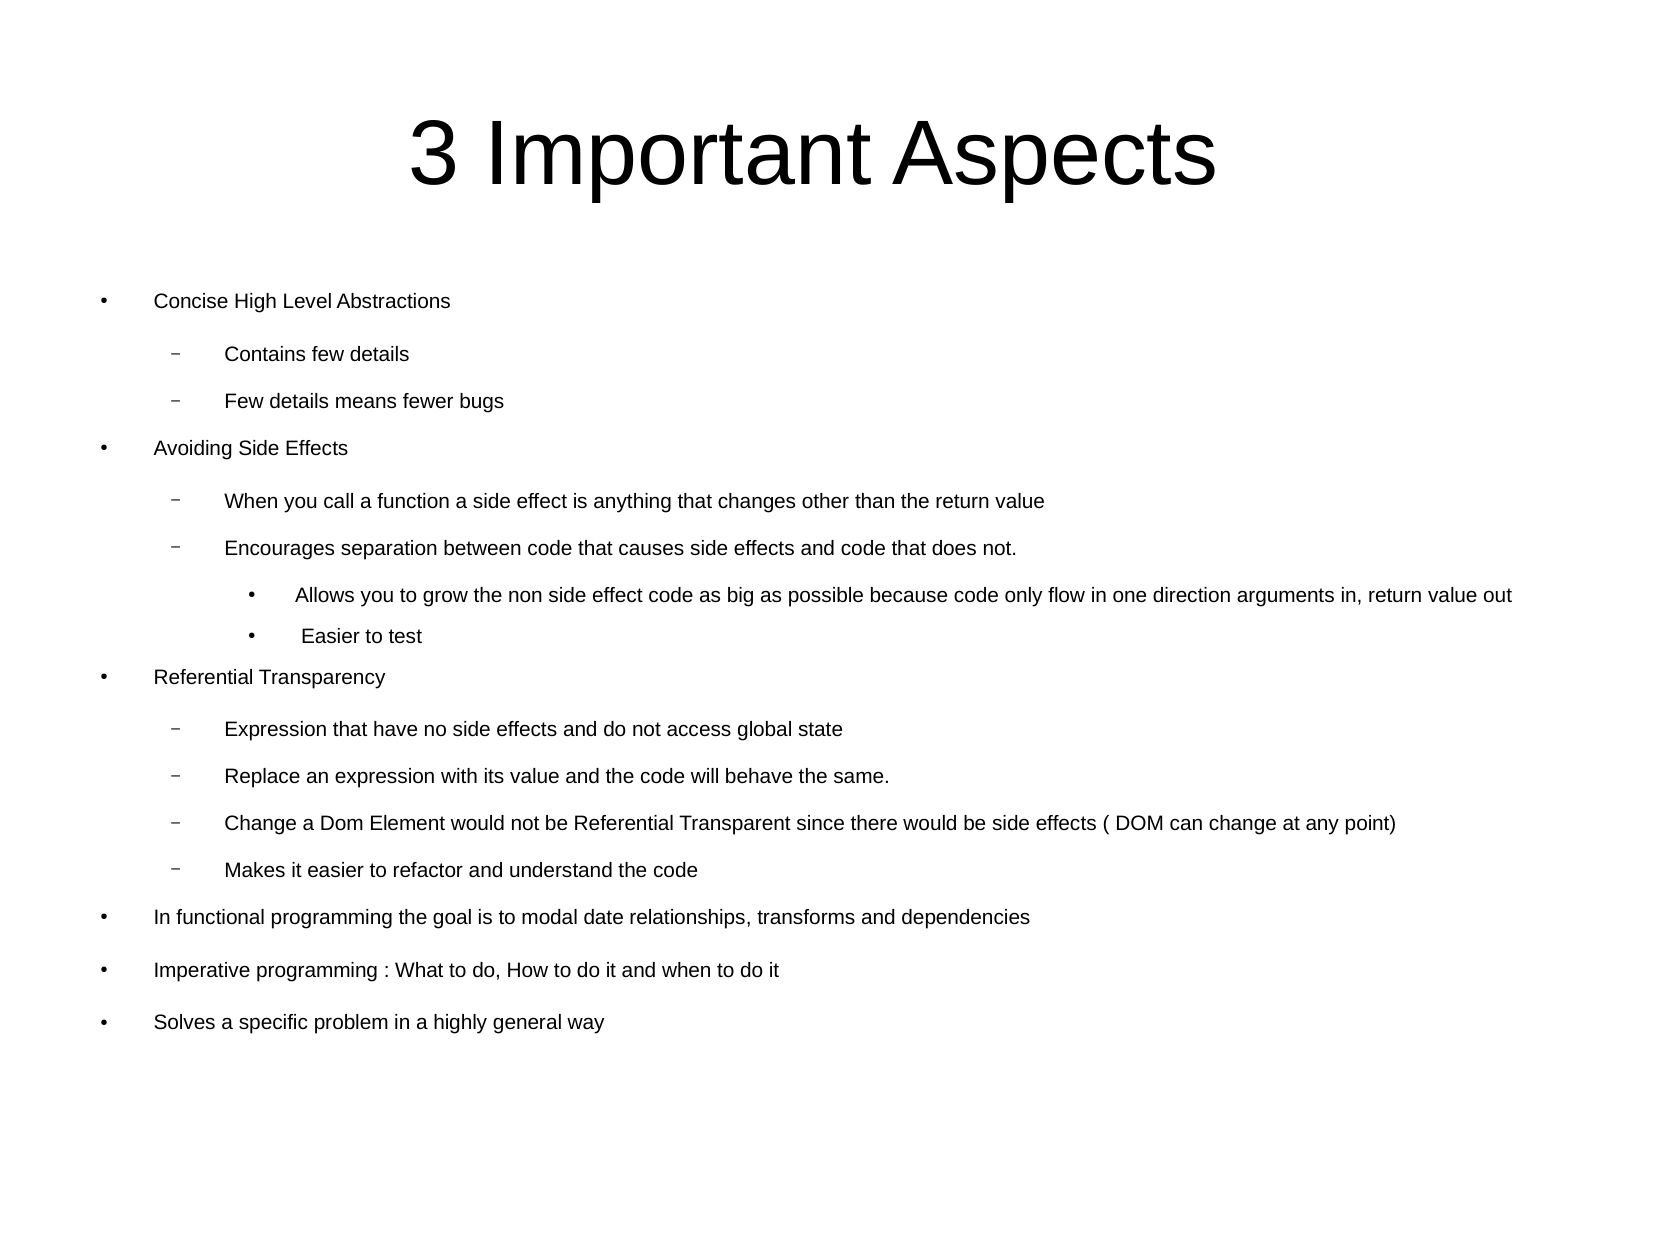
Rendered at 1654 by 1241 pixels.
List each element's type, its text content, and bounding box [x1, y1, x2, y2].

title 3 Important Aspects [82, 49, 1571, 257]
list Concise High Level Abstractions Contains few details Few details means fewer bugs Avoiding Side Effects When you call a function a side effect is anything that changes other than the return value Encourages separation between code that causes side effects and code that does not. Allows you to grow the non side effect code as big as possible because code only flow in one direction arguments in, return value out Easier to test Referential Transparency Expression that have no side effects and do not access global state Replace an expression with its value and the code will behave the same. Change a Dom Element would not be Referential Transparent since there would be side effects ( DOM can change at any point) Makes it easier to refactor and understand the code In functional programming the goal is to modal date relationships, transforms and dependencies Imperative programming : What to do, How to do it and when to do it Solves a specific problem in a highly general way [82, 290, 1571, 1201]
